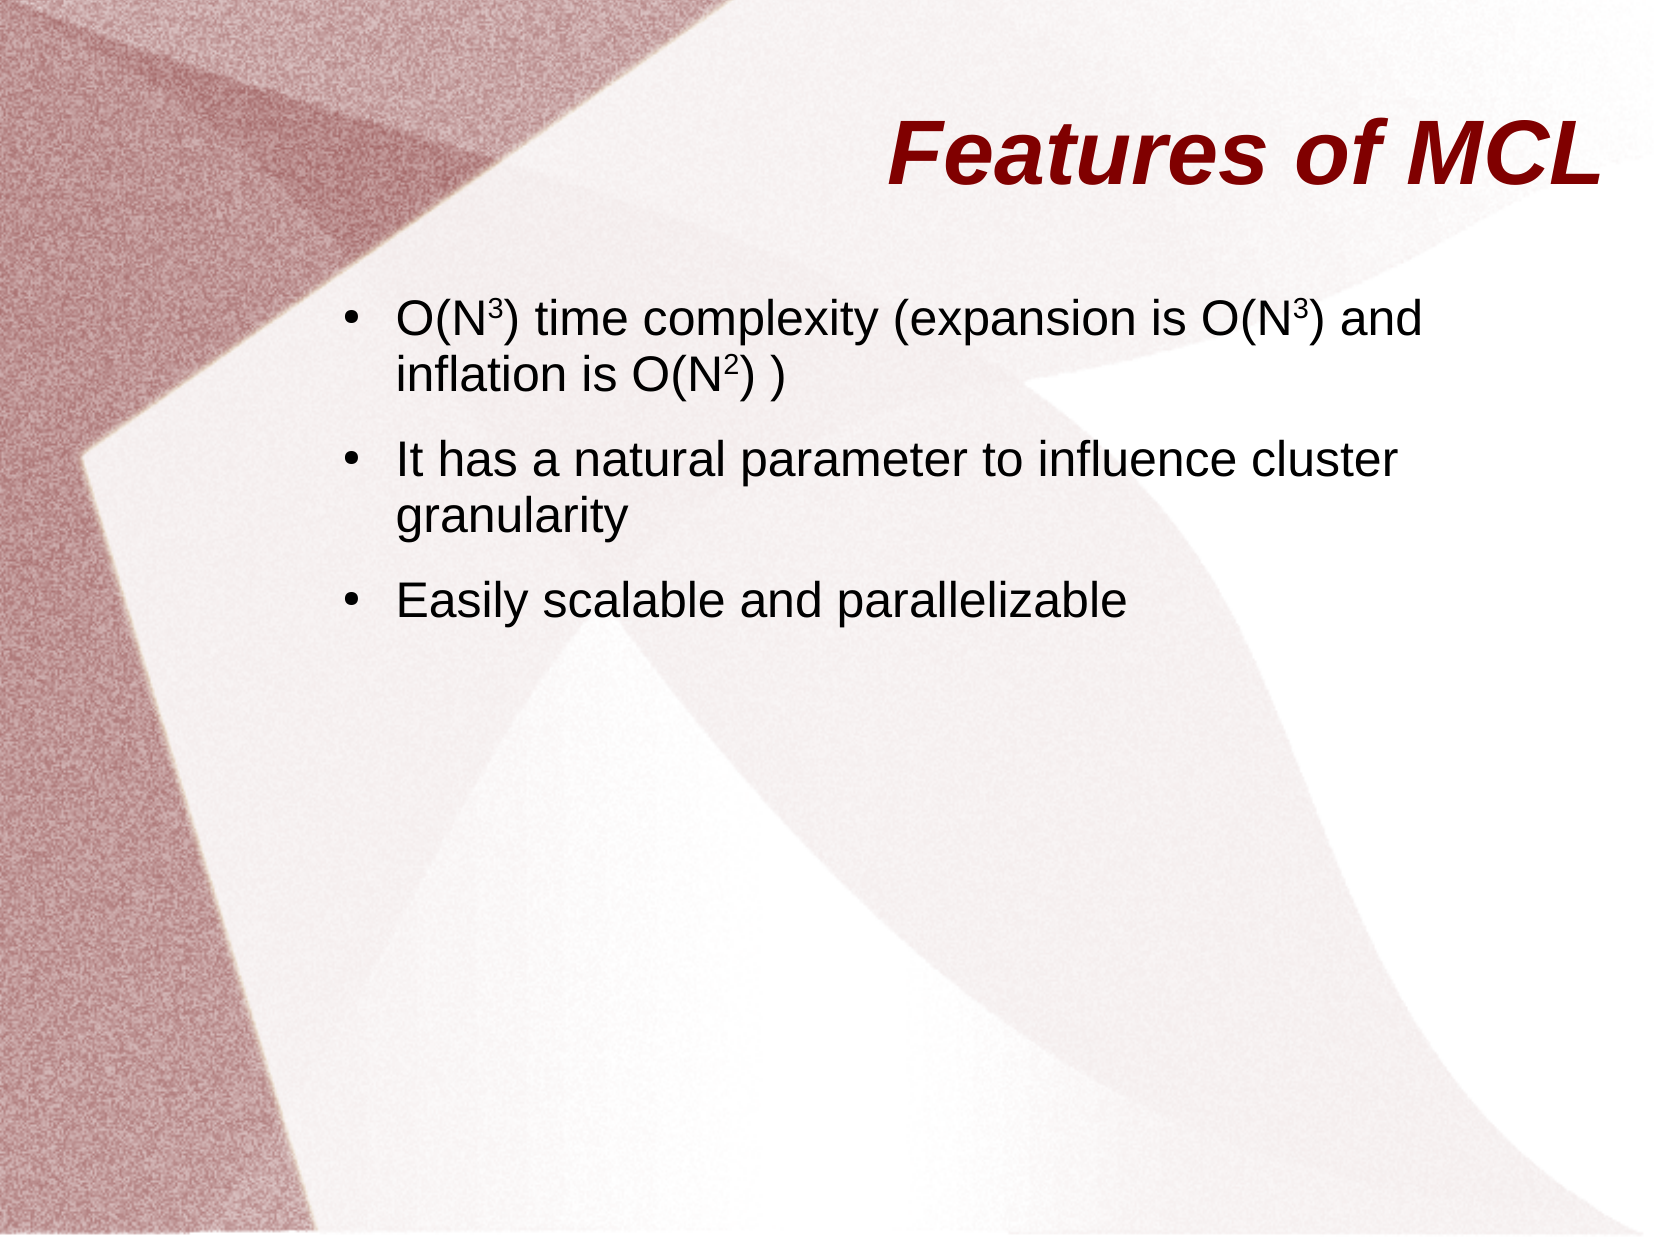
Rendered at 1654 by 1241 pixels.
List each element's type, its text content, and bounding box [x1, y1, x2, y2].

title Features of MCL [596, 49, 1607, 257]
list O(N3) time complexity (expansion is O(N3) and inflation is O(N2) ) It has a natural parameter to influence cluster granularity Easily scalable and parallelizable [324, 290, 1601, 1010]
picture [0, 0, 1654, 1241]
